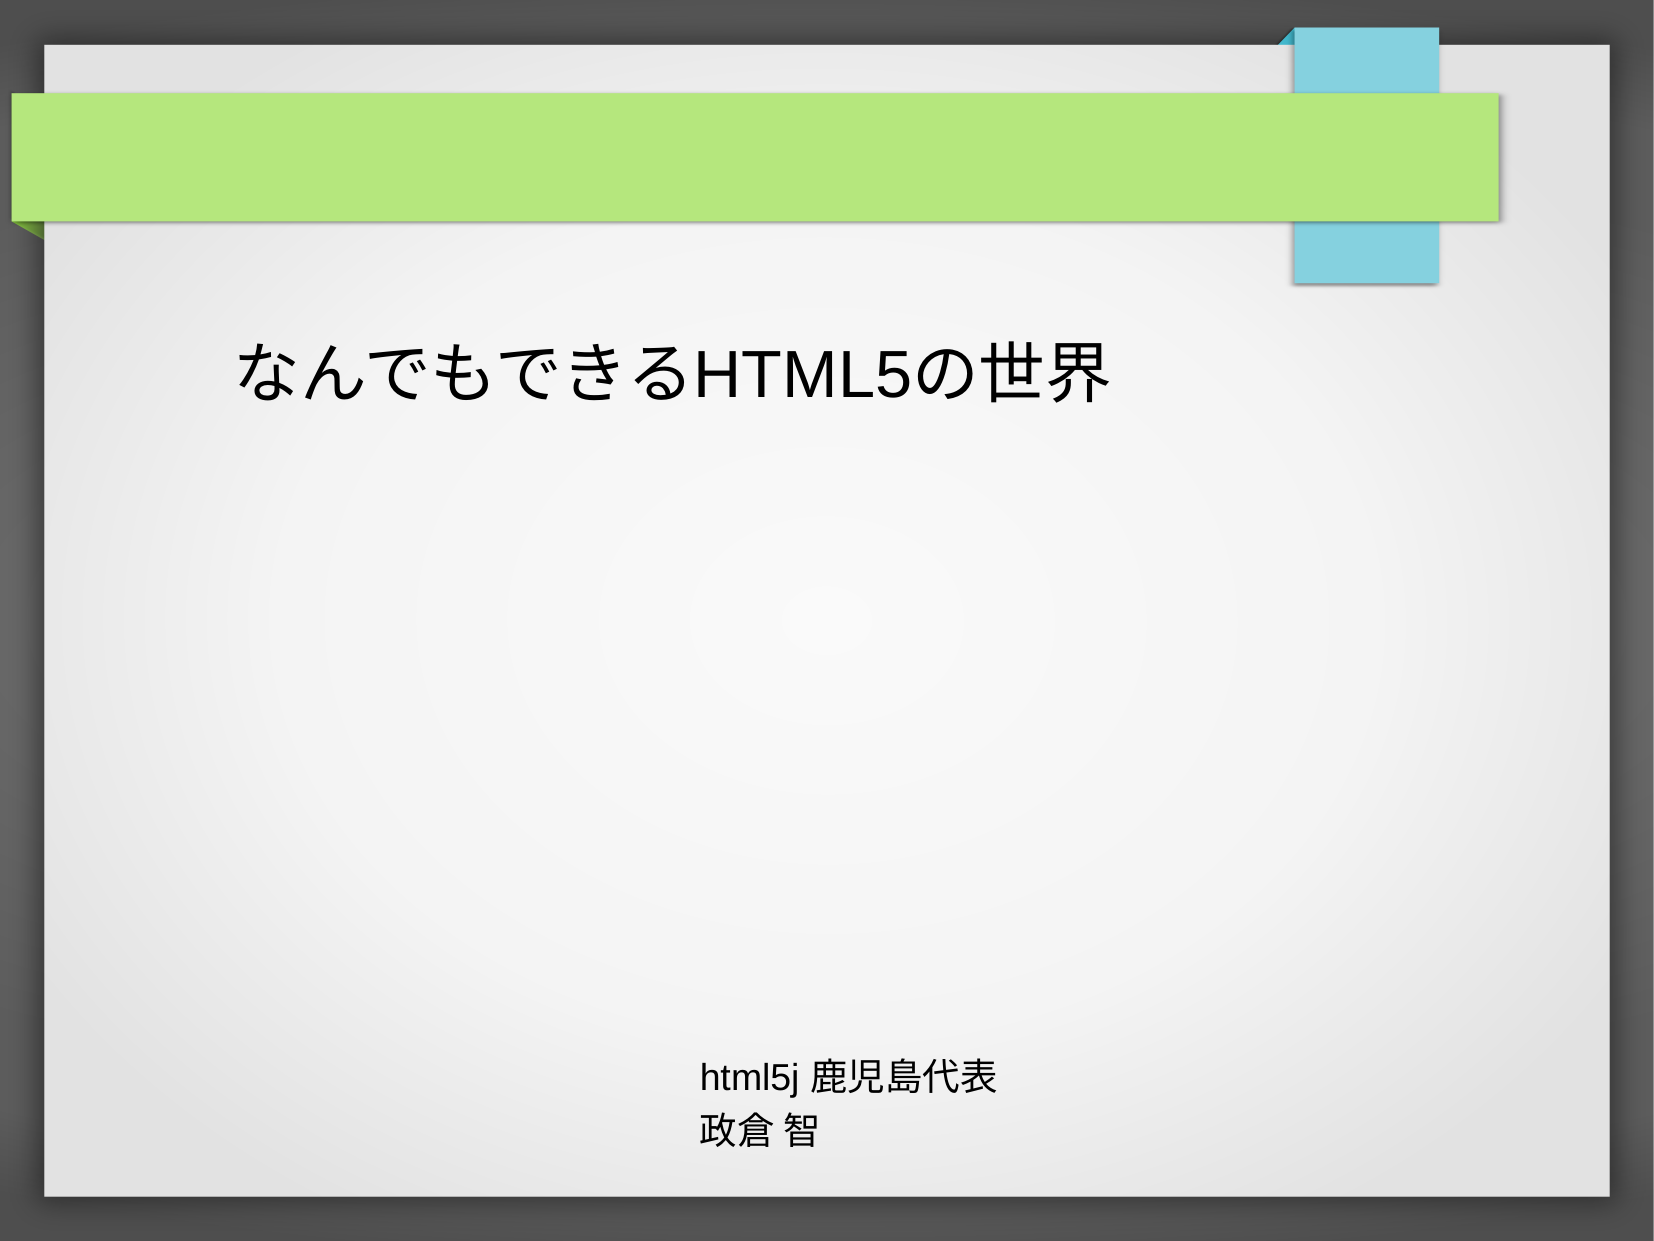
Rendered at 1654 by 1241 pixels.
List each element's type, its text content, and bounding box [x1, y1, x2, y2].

picture [0, 0, 1654, 1241]
text_box html5j 鹿児島代表 政倉 智 [685, 1039, 1560, 1134]
subtitle なんでもできるHTML5の世界 [82, 94, 1264, 643]
